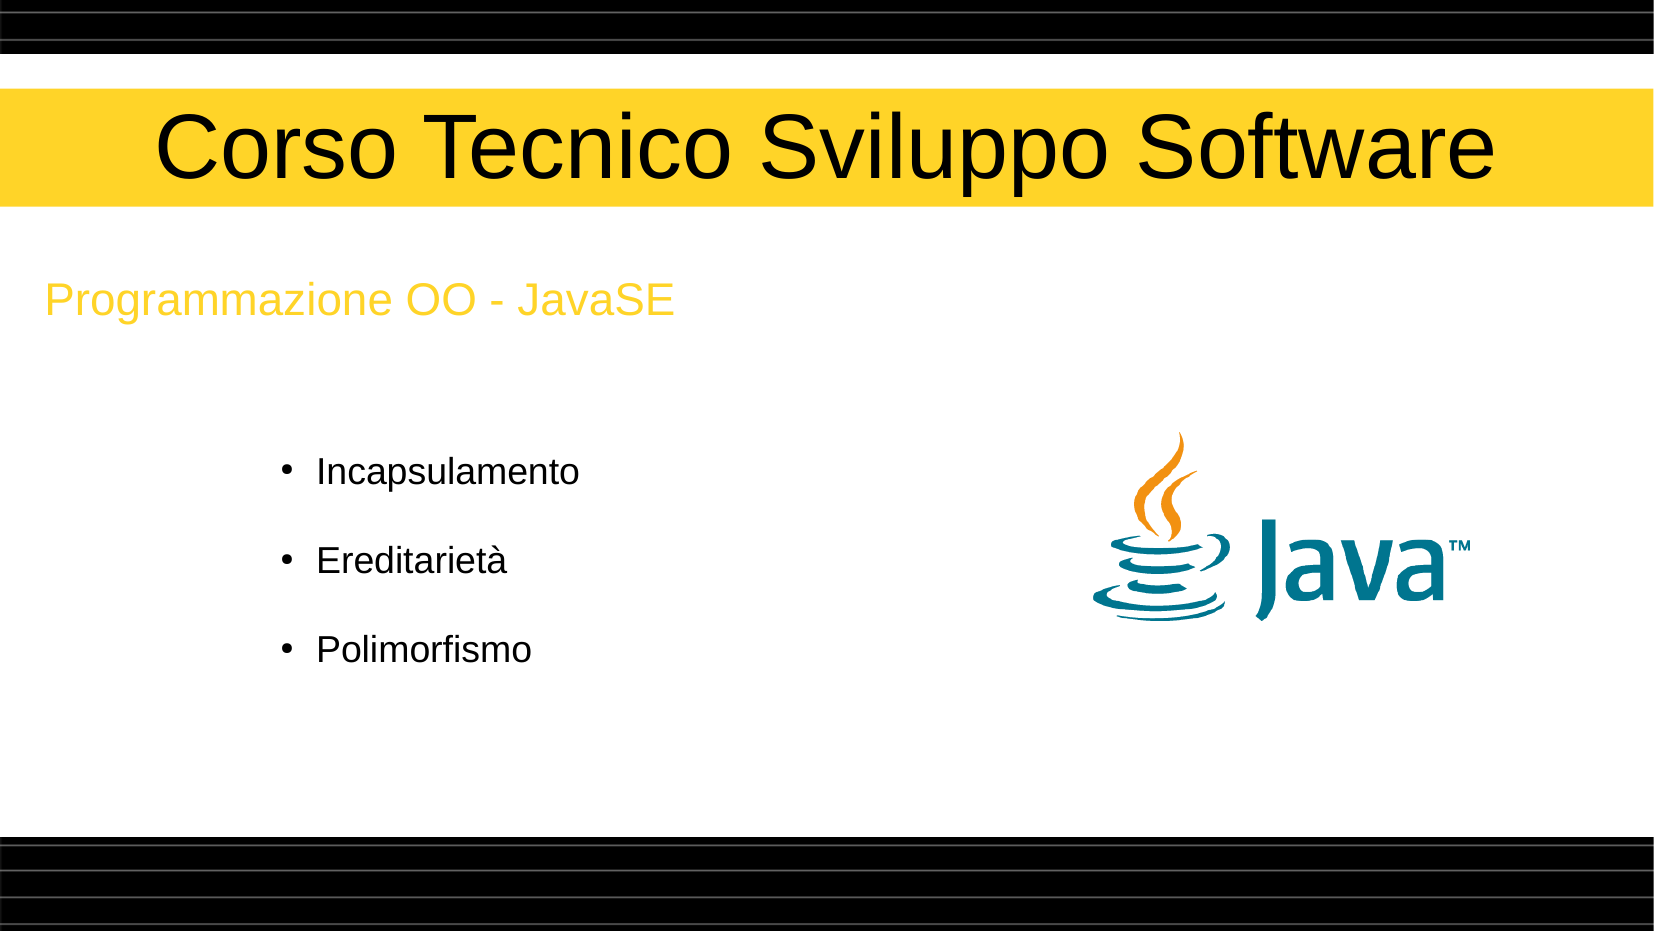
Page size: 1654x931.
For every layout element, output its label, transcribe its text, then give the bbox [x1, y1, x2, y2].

picture [0, 0, 1654, 54]
text_box Corso Tecnico Sviluppo Software [0, 88, 1654, 207]
picture [0, 837, 1654, 931]
picture [1033, 372, 1502, 680]
text_box Programmazione OO - JavaSE [29, 266, 1152, 384]
text_box Incapsulamento Ereditarietà Polimorfismo [265, 442, 798, 679]
